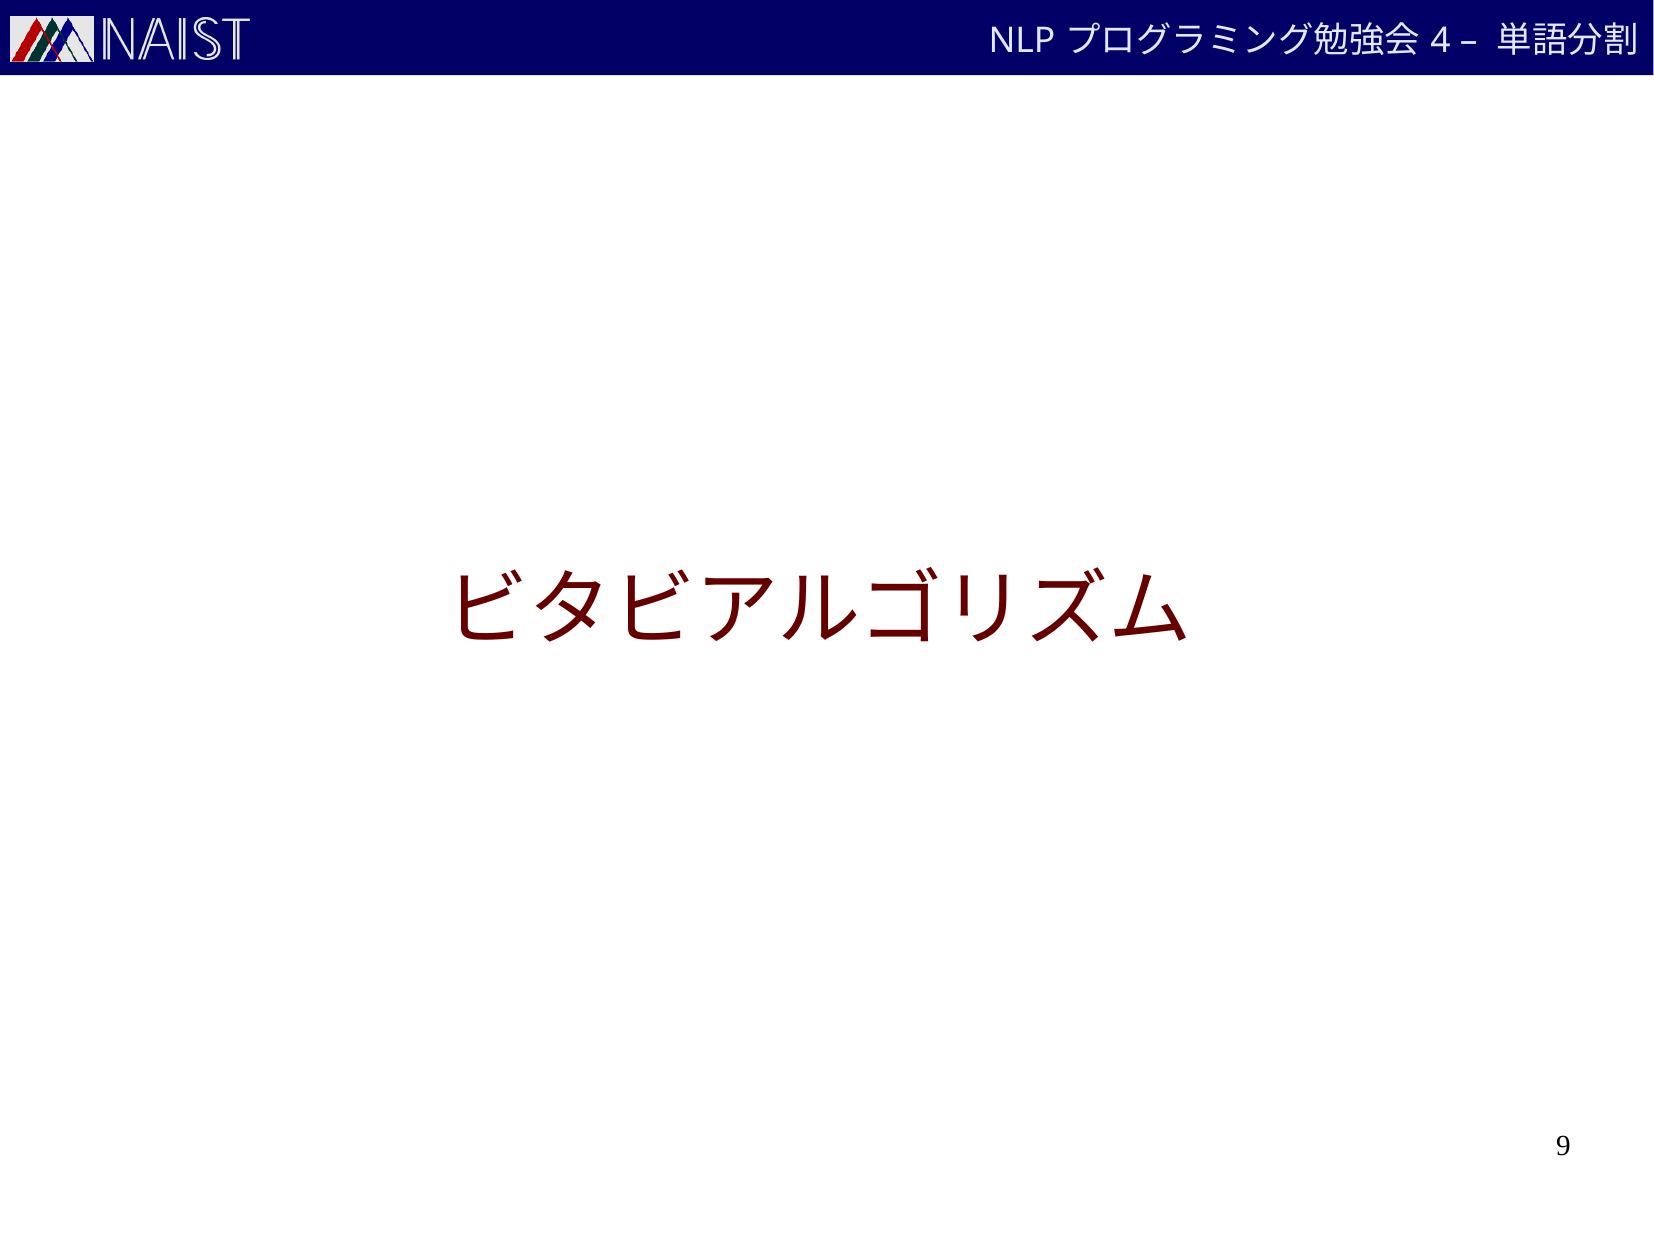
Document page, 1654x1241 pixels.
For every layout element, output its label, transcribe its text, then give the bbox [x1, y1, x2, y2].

title ビタビアルゴリズム [75, 506, 1564, 698]
picture [10, 16, 94, 62]
picture [102, 17, 251, 60]
